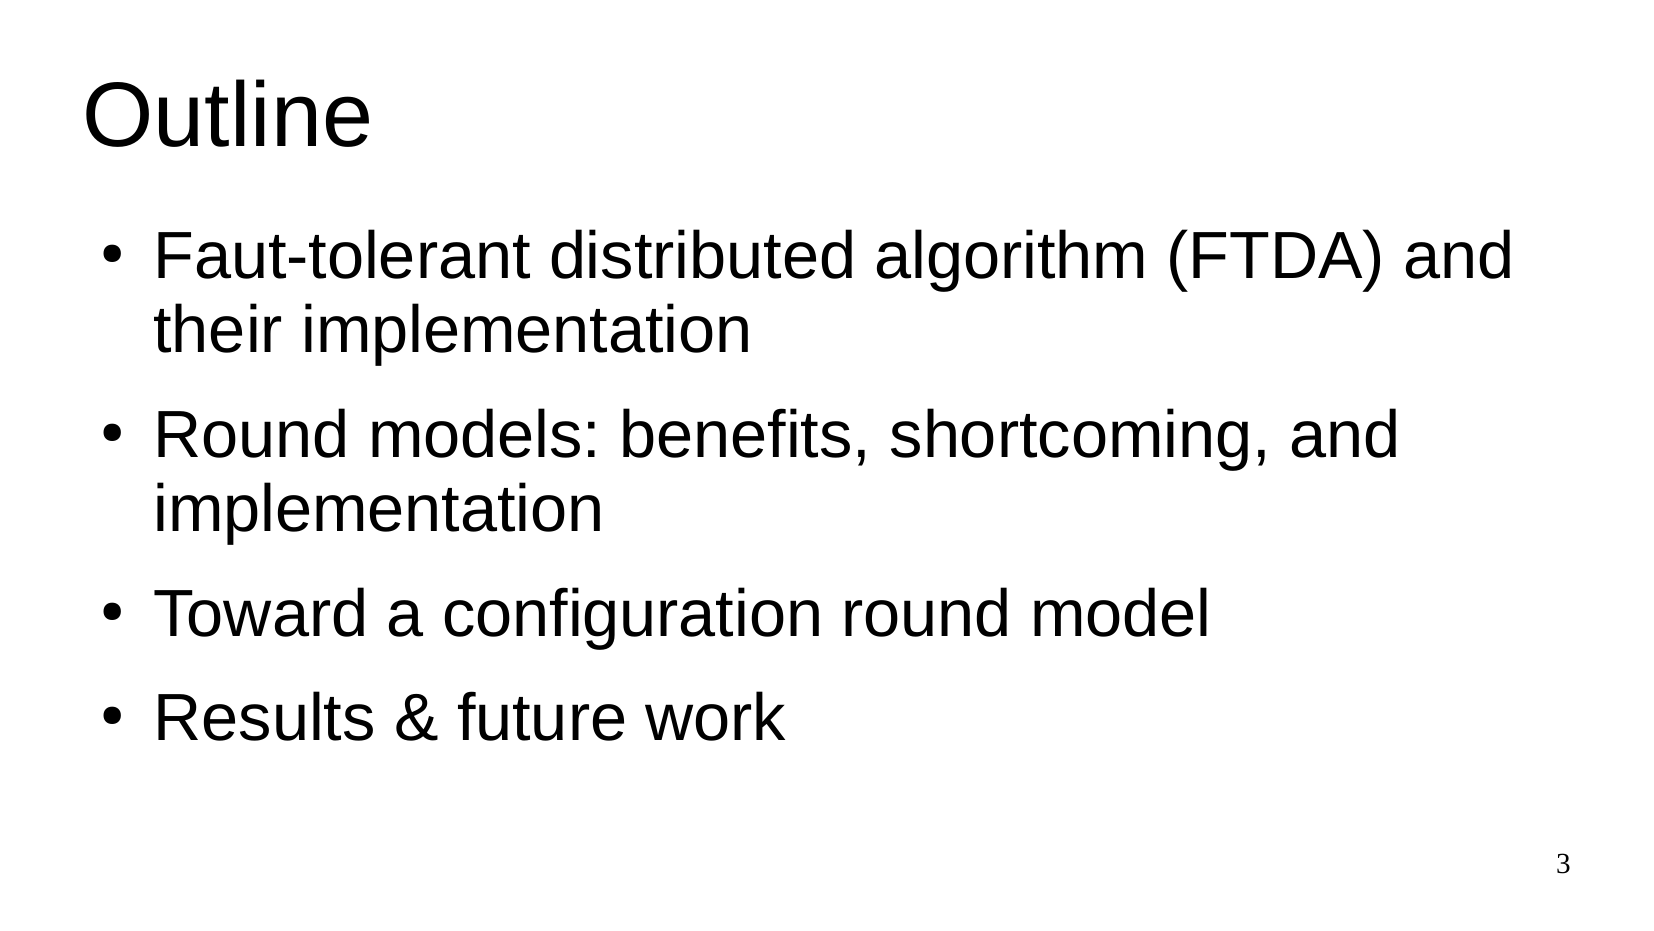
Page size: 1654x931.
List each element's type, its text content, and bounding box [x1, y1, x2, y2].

title Outline [82, 37, 1571, 193]
list Faut-tolerant distributed algorithm (FTDA) and their implementation Round models: benefits, shortcoming, and implementation Toward a configuration round model Results & future work [82, 217, 1571, 758]
